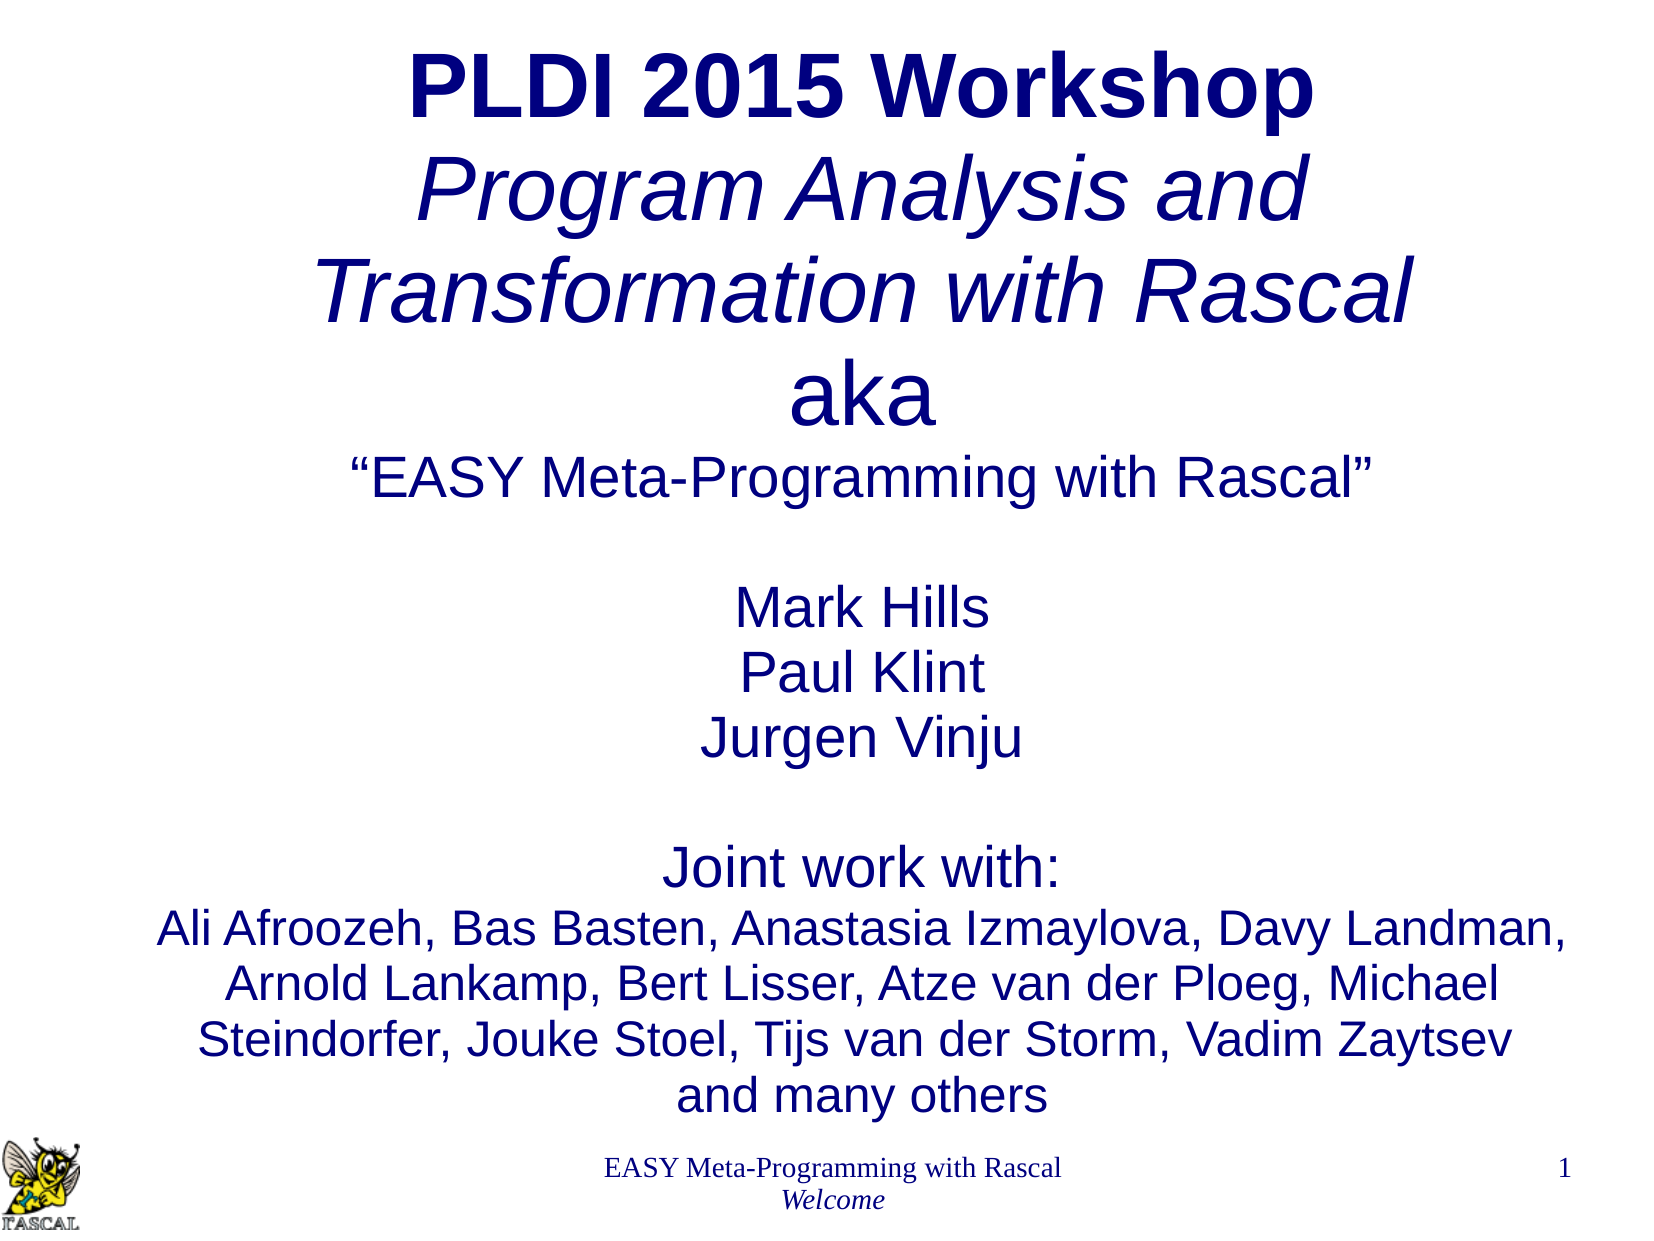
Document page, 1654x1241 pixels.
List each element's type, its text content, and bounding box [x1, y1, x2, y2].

picture [1, 1137, 80, 1230]
title PLDI 2015 Workshop Program Analysis and Transformation with Rascal aka “EASY Meta-Programming with Rascal” Mark Hills Paul Klint Jurgen Vinju Joint work with: Ali Afroozeh, Bas Basten, Anastasia Izmaylova, Davy Landman, Arnold Lankamp, Bert Lisser, Atze van der Ploeg, Michael Steindorfer, Jouke Stoel, Tijs van der Storm, Vadim Zaytsev and many others [118, 17, 1607, 1197]
